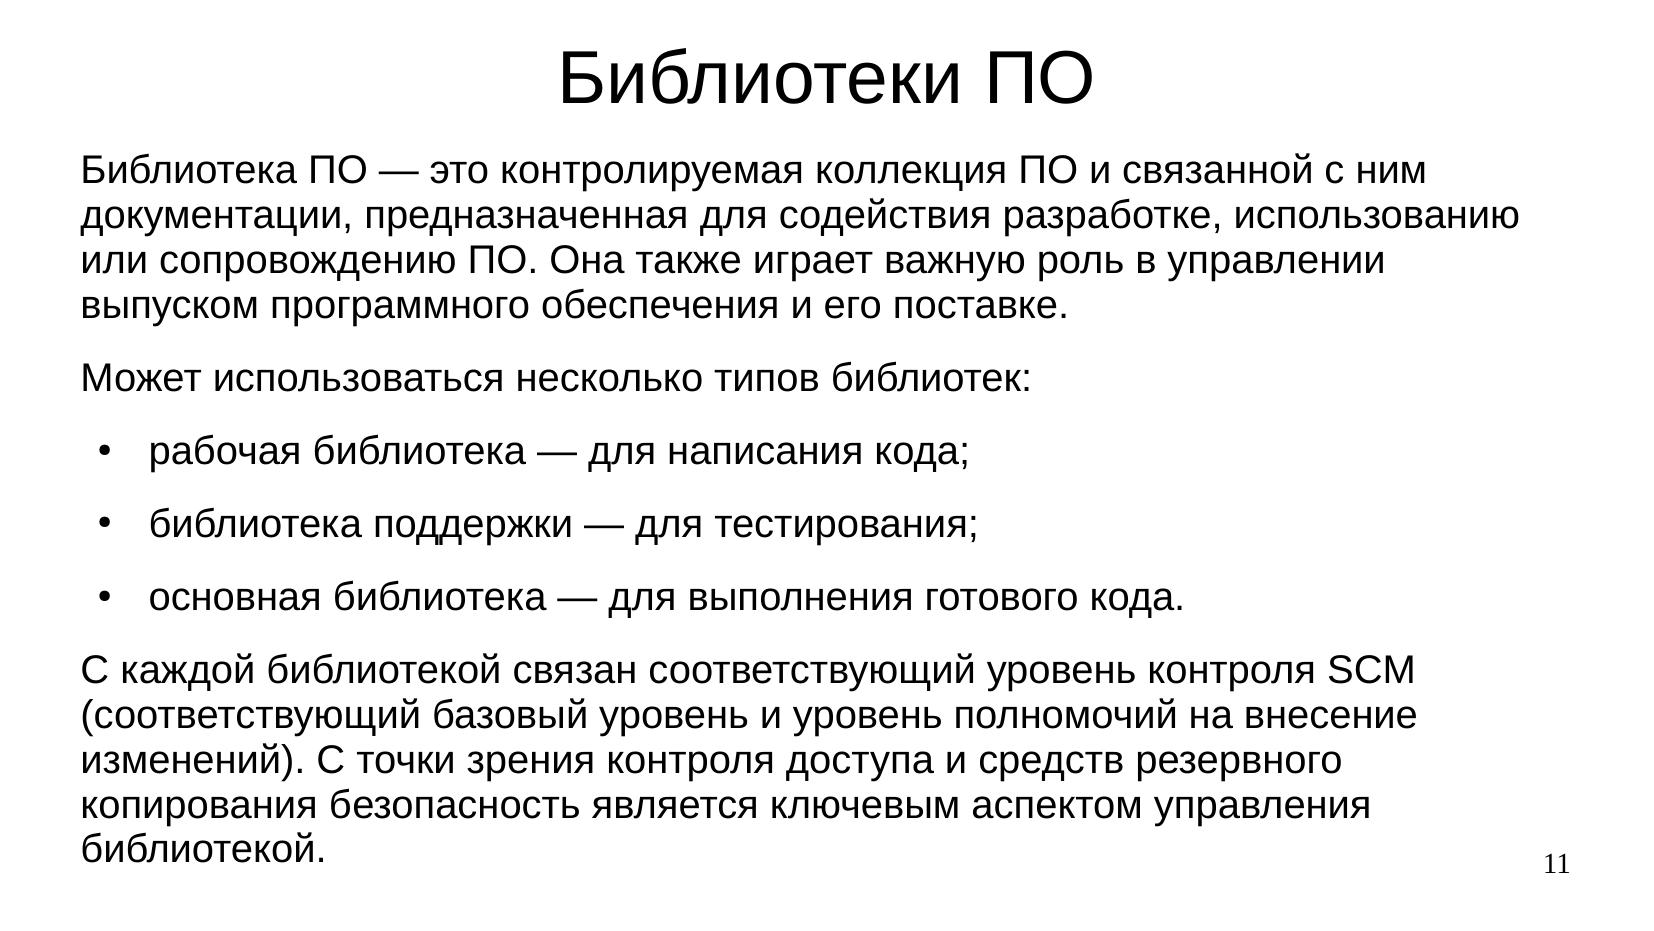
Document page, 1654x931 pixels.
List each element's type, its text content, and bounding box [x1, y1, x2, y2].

title Библиотеки ПО [82, 35, 1571, 120]
list Библиотека ПО — это контролируемая коллекция ПО и связанной с ним документации, предназначенная для содействия разработке, использованию или сопровождению ПО. Она также играет важную роль в управлении выпуском программного обеспечения и его поставке. Может использоваться несколько типов библиотек: рабочая библиотека — для написания кода; библиотека поддержки — для тестирования; основная библиотека — для выполнения готового кода. С каждой библиотекой связан соответствующий уровень контроля SCM (соответствующий базовый уровень и уровень полномочий на внесение изменений). С точки зрения контроля доступа и средств резервного копирования безопасность является ключевым аспектом управления библиотекой. [80, 147, 1569, 875]
